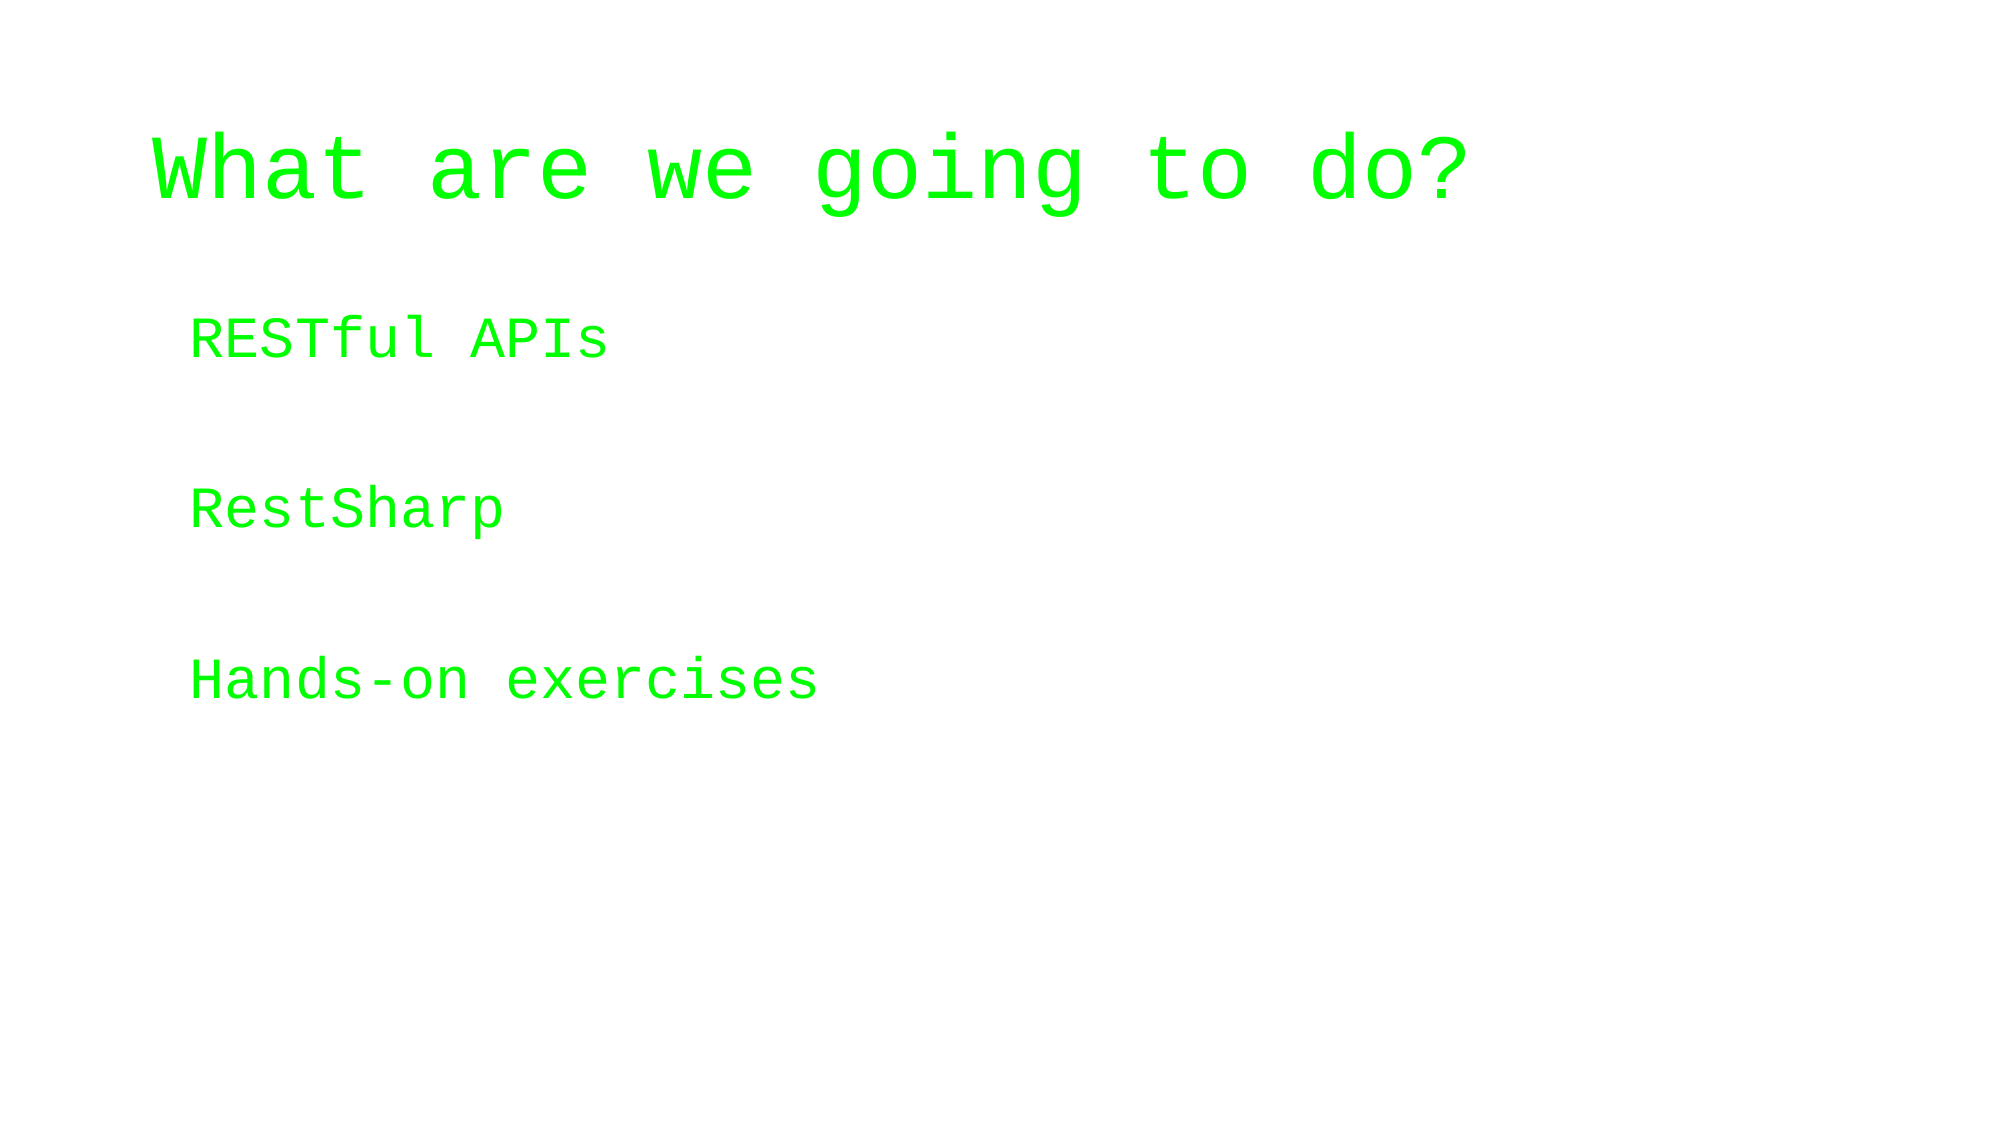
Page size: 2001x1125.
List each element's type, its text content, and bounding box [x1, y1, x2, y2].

list RESTful APIs RestSharp Hands-on exercises [137, 299, 1863, 1014]
title What are we going to do? [137, 59, 1863, 278]
